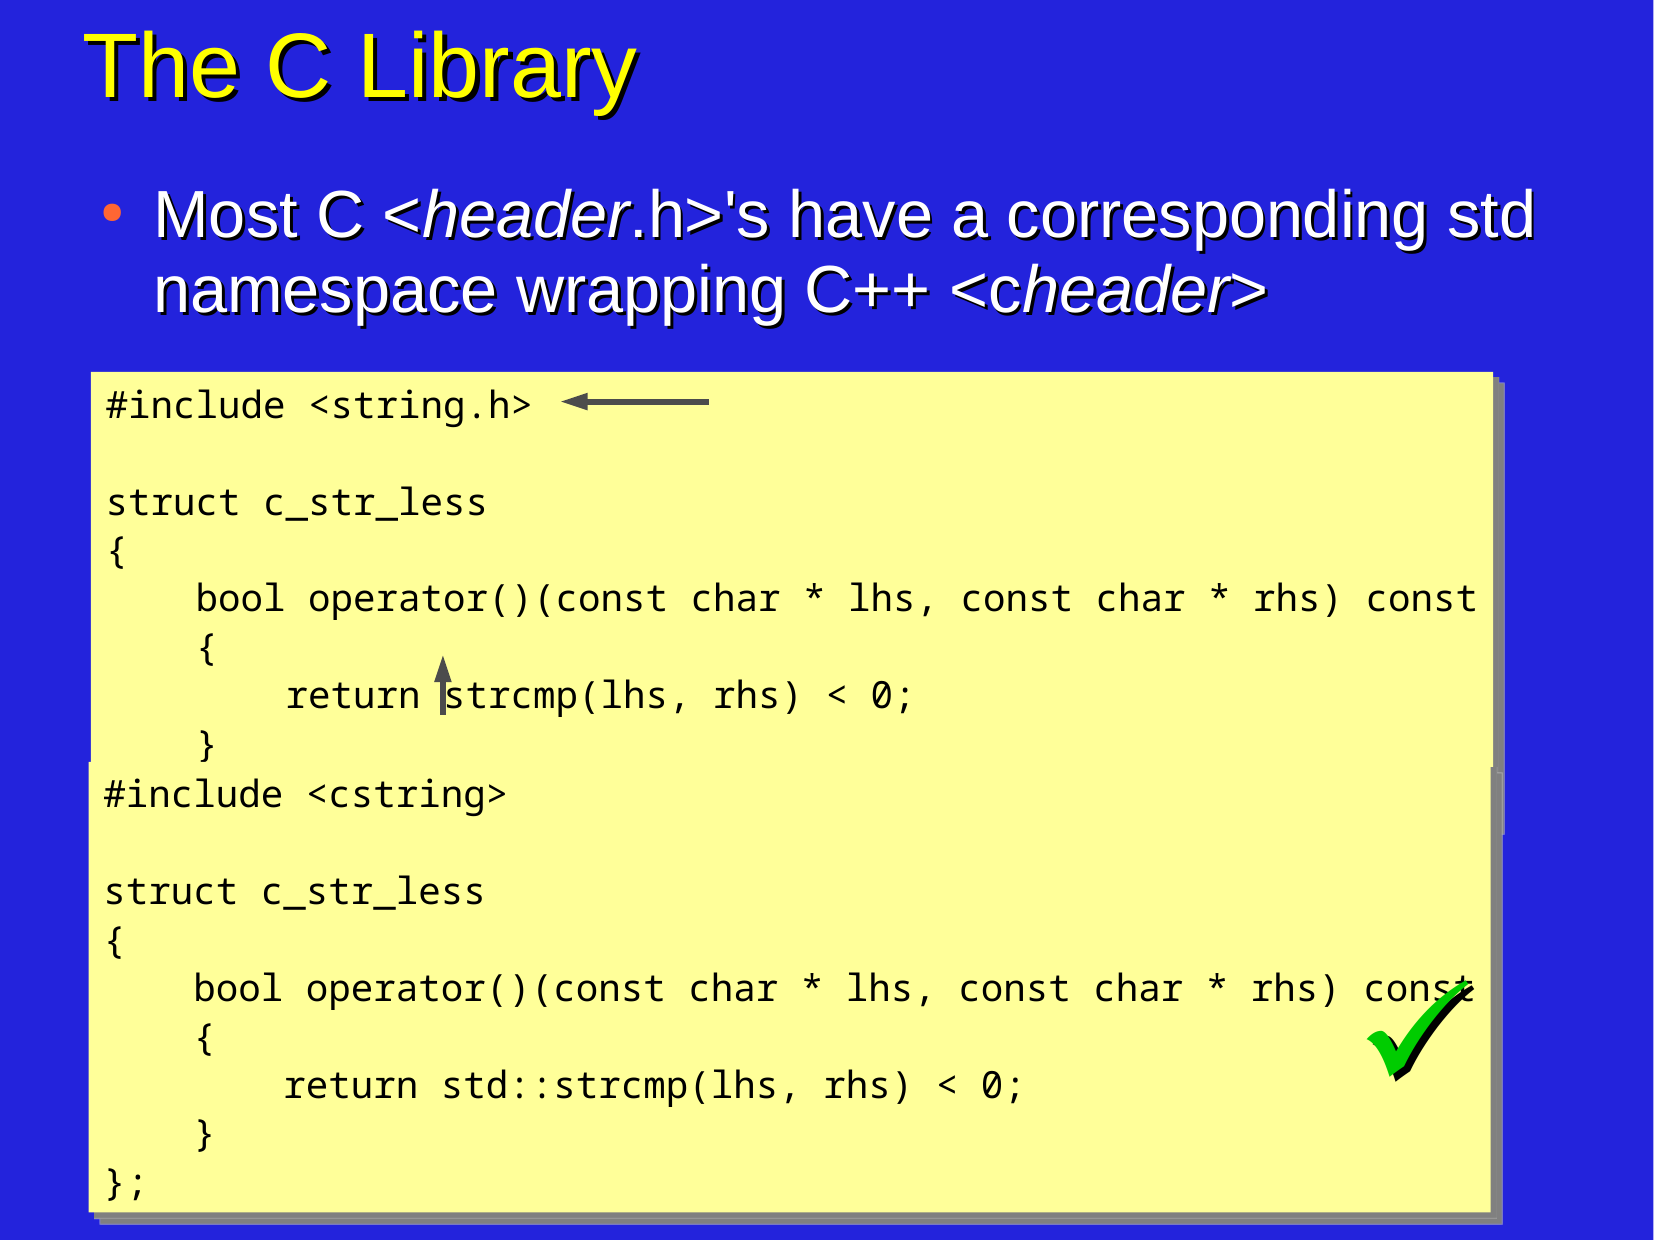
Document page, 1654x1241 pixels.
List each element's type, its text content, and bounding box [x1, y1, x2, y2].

text_box  [1340, 938, 1548, 1134]
text_box #include <cstring> struct c_str_less { bool operator()(const char * lhs, const char * rhs) const { return std::strcmp(lhs, rhs) < 0; } }; [88, 761, 1491, 1213]
text_box #include <string.h> struct c_str_less { bool operator()(const char * lhs, const char * rhs) const { return strcmp(lhs, rhs) < 0; } }; [90, 371, 1494, 767]
list Most C <header.h>'s have a corresponding std namespace wrapping C++ <cheader> [82, 177, 1571, 1182]
title The C Library [82, 2, 1571, 130]
